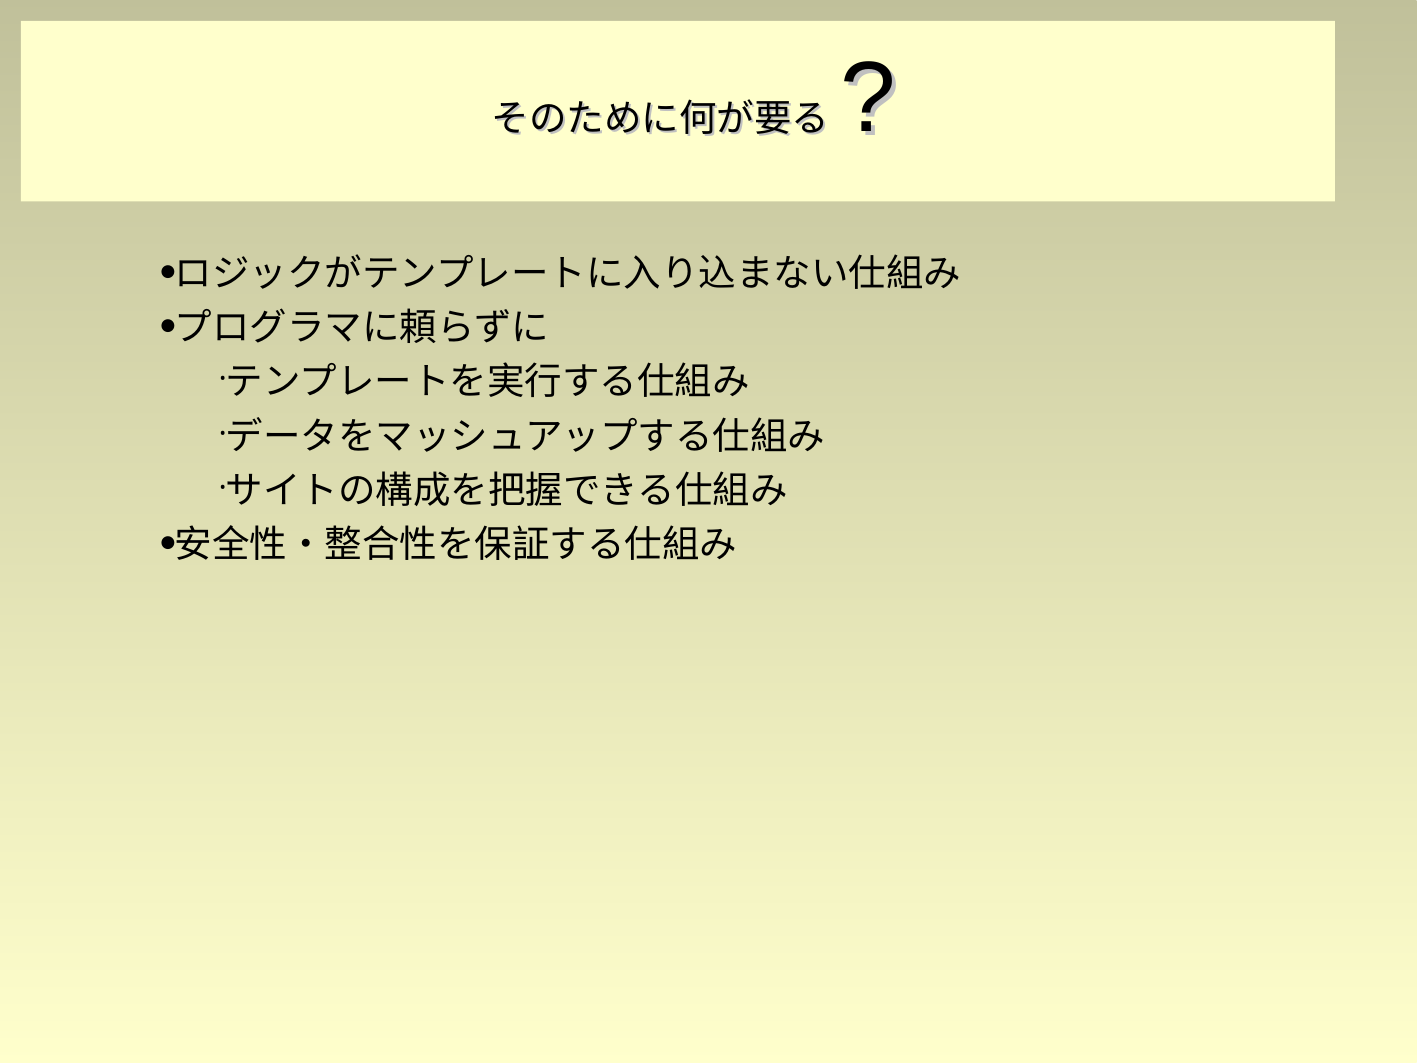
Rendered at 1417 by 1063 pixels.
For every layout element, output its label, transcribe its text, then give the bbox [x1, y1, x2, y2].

text_box [20, 20, 1335, 202]
text_box ロジックがテンプレートに入り込まない仕組み プログラマに頼らずに テンプレートを実行する仕組み データをマッシュアップする仕組み サイトの構成を把握できる仕組み 安全性・整合性を保証する仕組み [145, 235, 1257, 994]
text_box そのために何が要る? [22, 33, 1365, 180]
